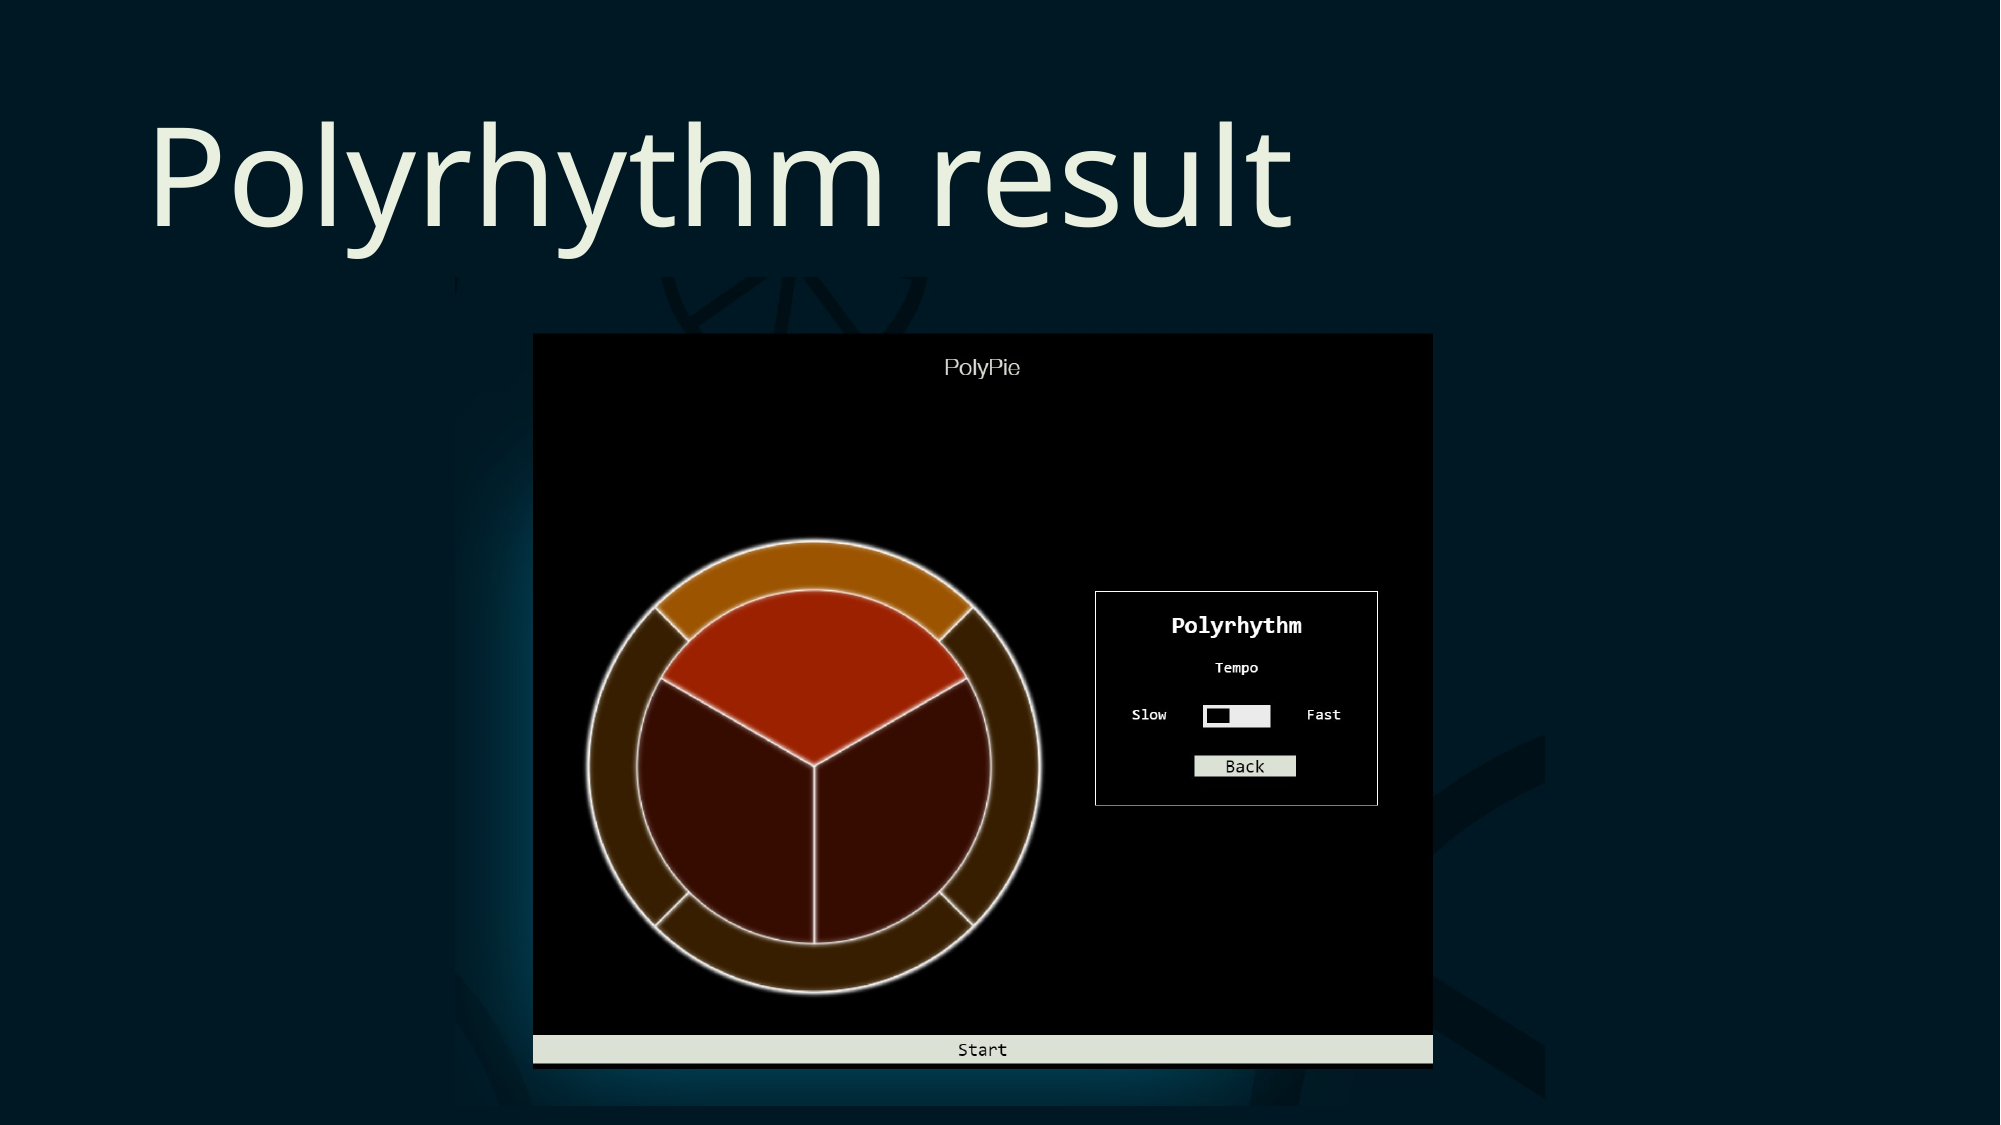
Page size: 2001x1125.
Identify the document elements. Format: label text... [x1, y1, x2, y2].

text_box Polyrhythm result [91, 106, 1606, 377]
picture [455, 277, 1545, 1106]
